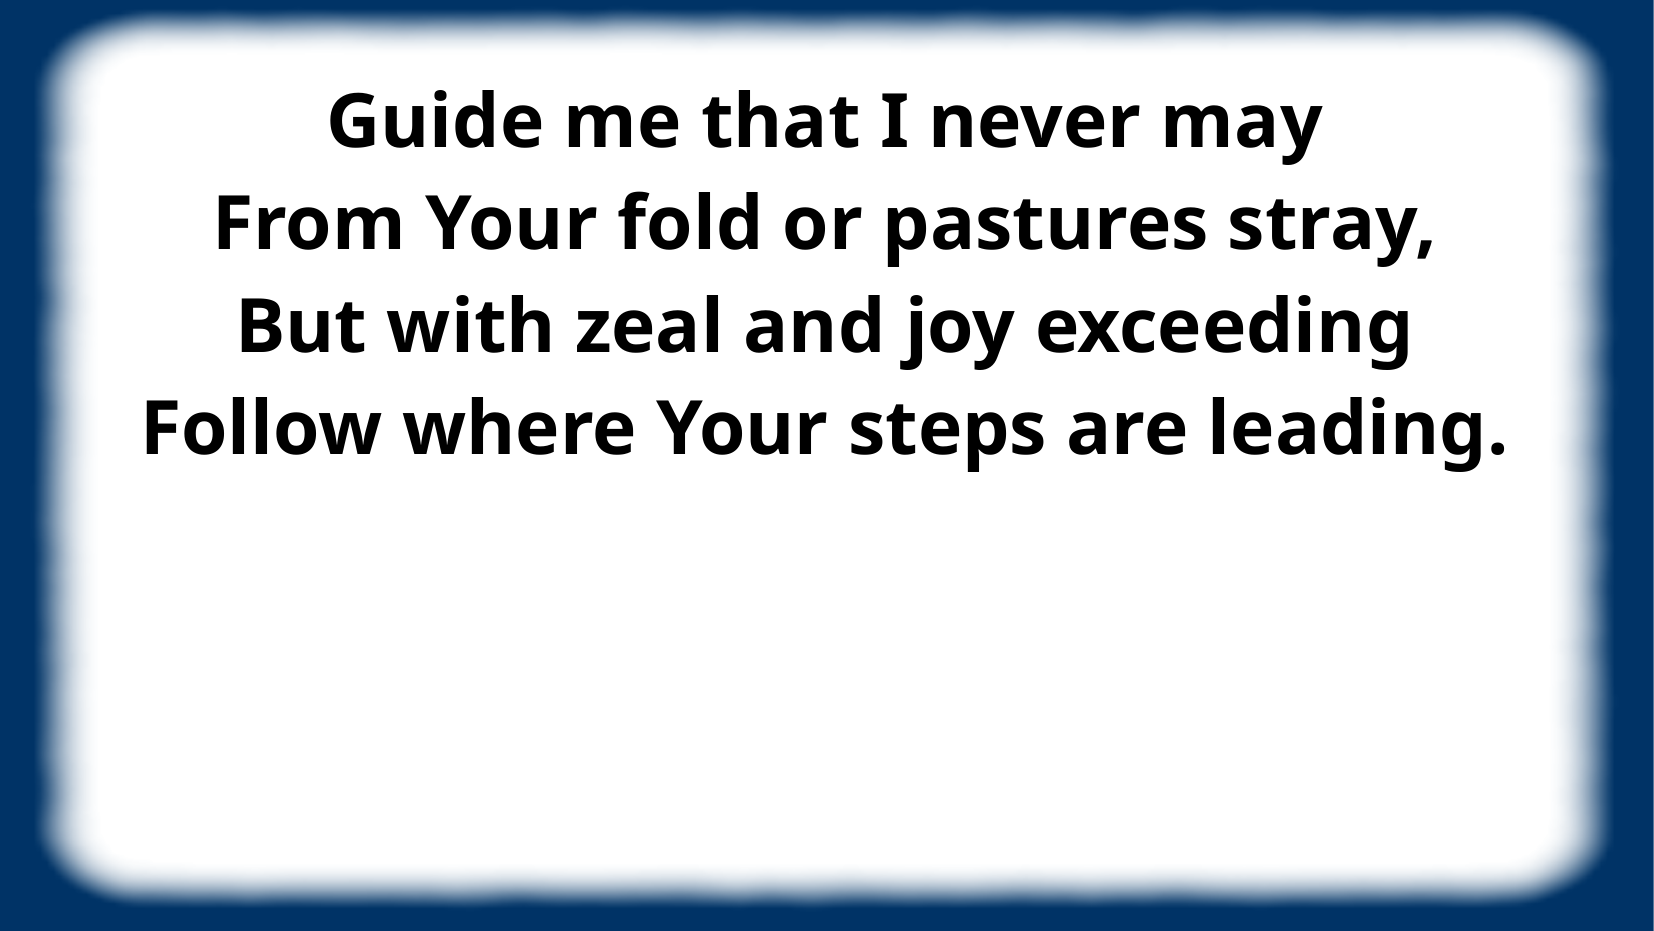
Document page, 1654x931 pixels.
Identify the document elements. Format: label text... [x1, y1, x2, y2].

text_box Guide me that I never may From Your fold or pastures stray, But with zeal and joy exceeding Follow where Your steps are leading. [105, 60, 1546, 475]
picture [0, 0, 1654, 931]
